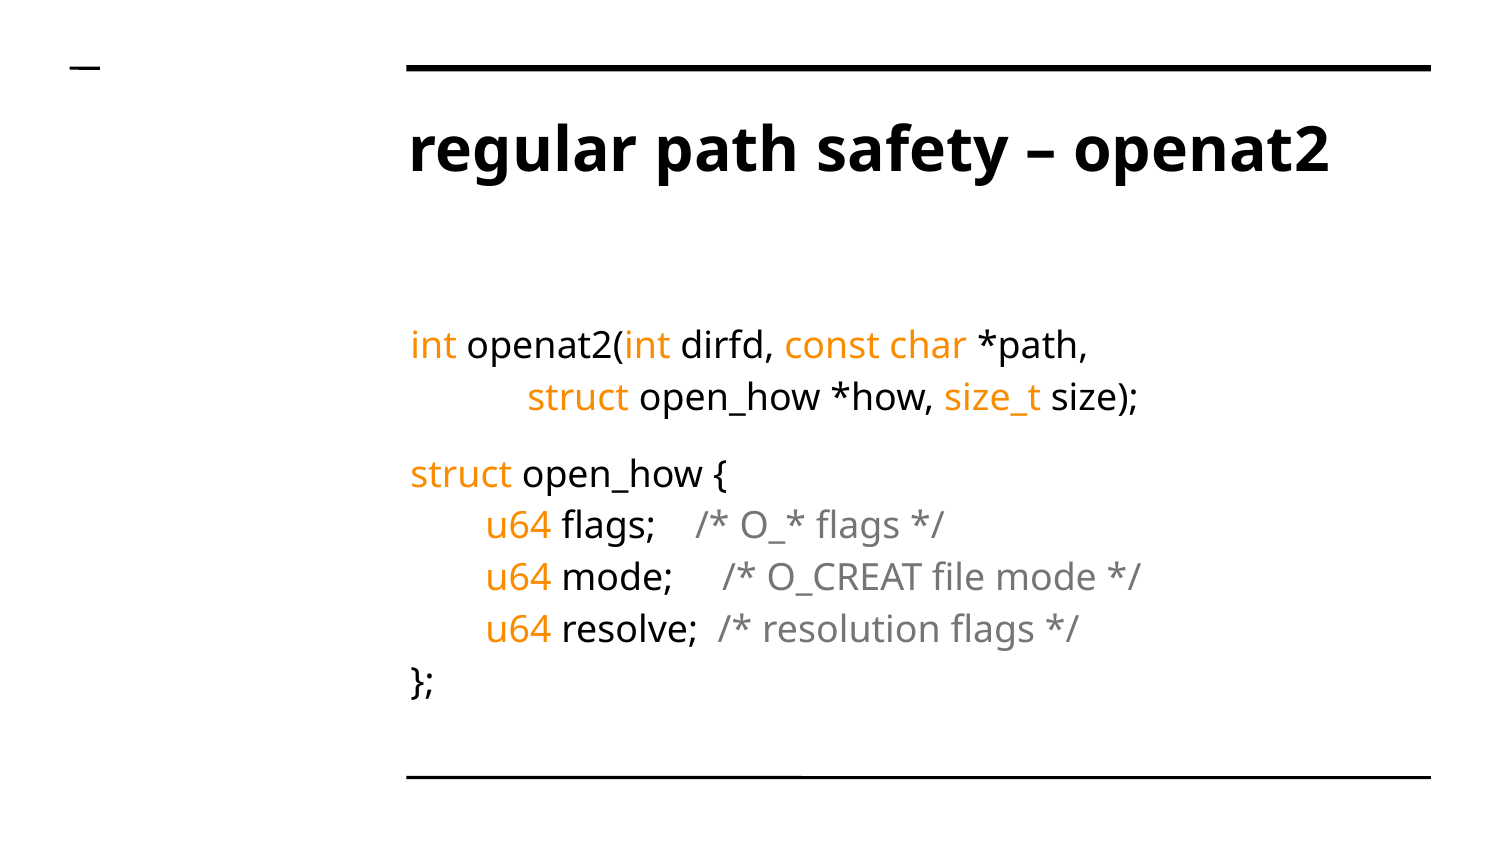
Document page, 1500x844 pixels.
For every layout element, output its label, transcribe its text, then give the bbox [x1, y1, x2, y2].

title regular path safety – openat2 [393, 94, 1431, 199]
list int openat2(int dirfd, const char *path, struct open_how *how, size_t size); struct open_how { u64 flags; /* O_* flags */ u64 mode; /* O_CREAT file mode */ u64 resolve; /* resolution flags */ }; [395, 261, 1433, 755]
